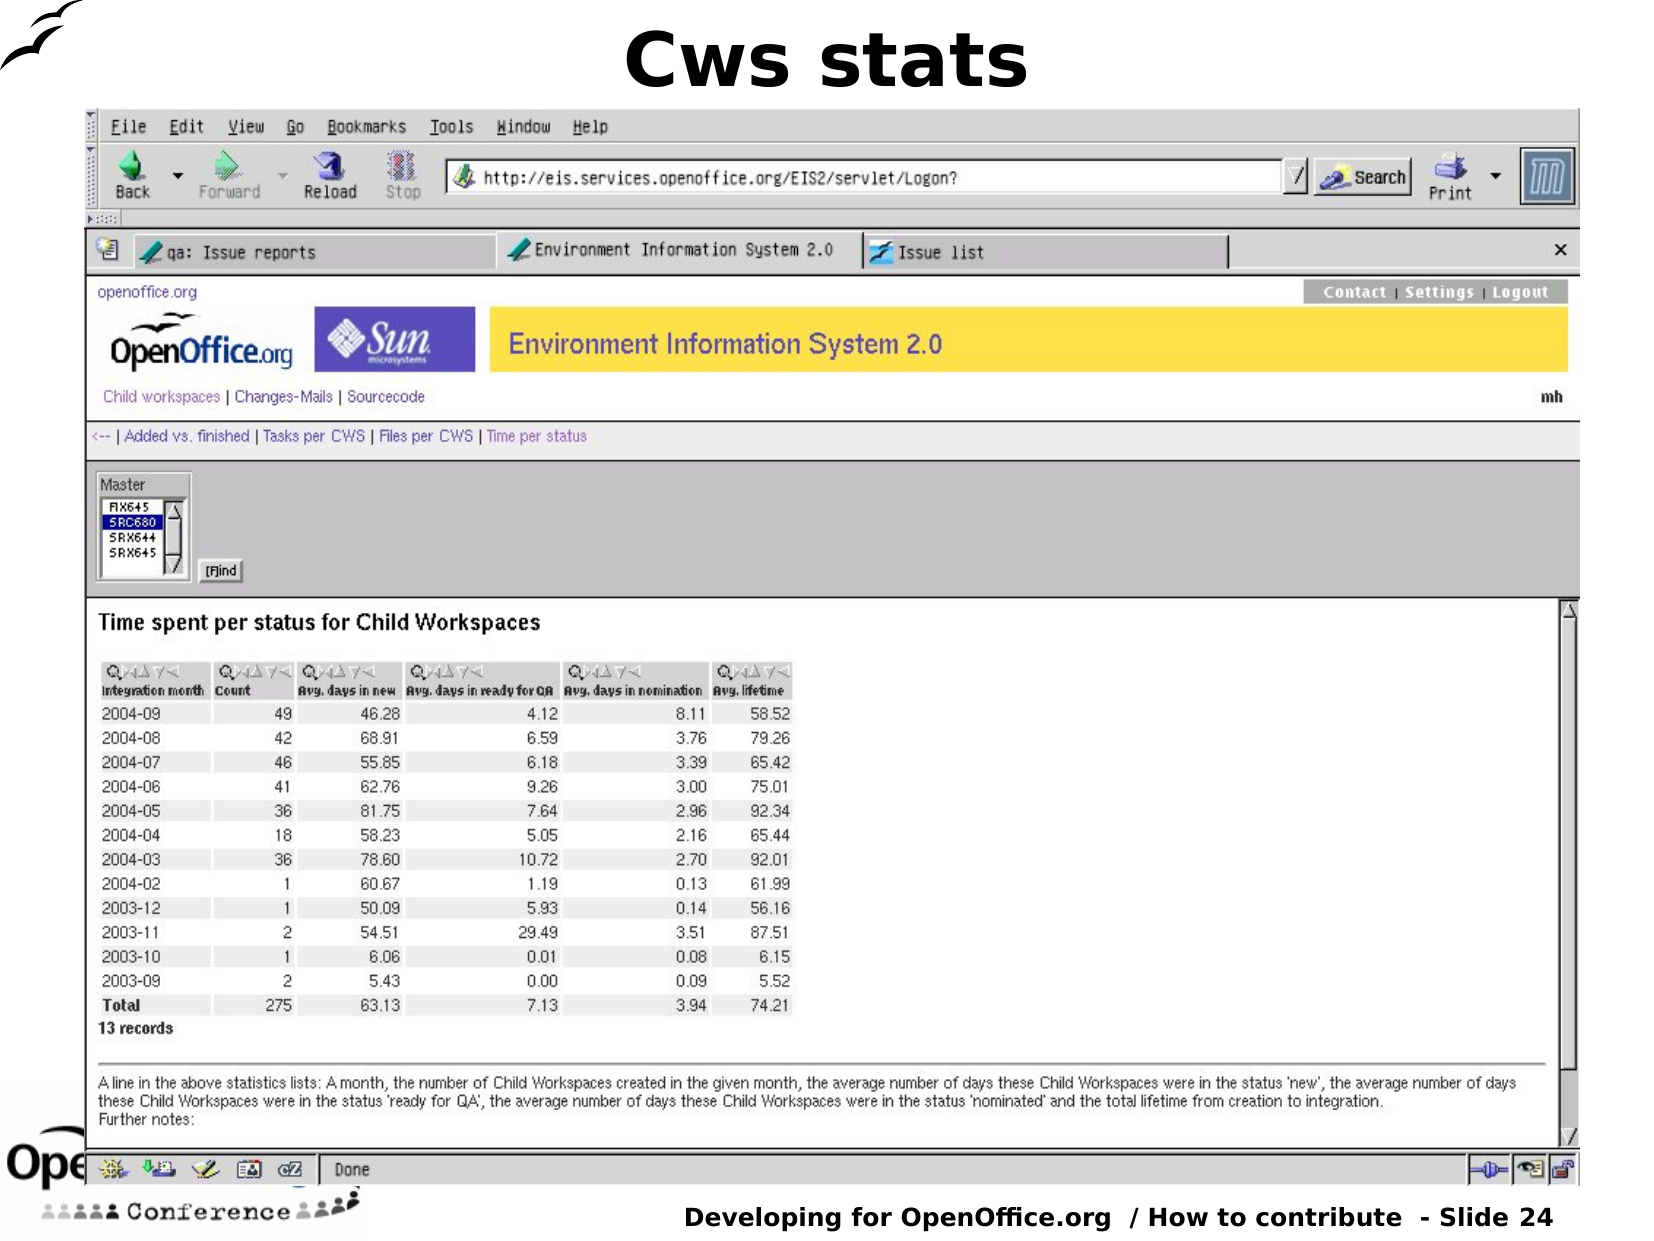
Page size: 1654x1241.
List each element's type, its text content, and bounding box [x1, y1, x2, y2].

title Cws stats [0, 0, 1654, 121]
picture [0, 108, 1580, 1241]
